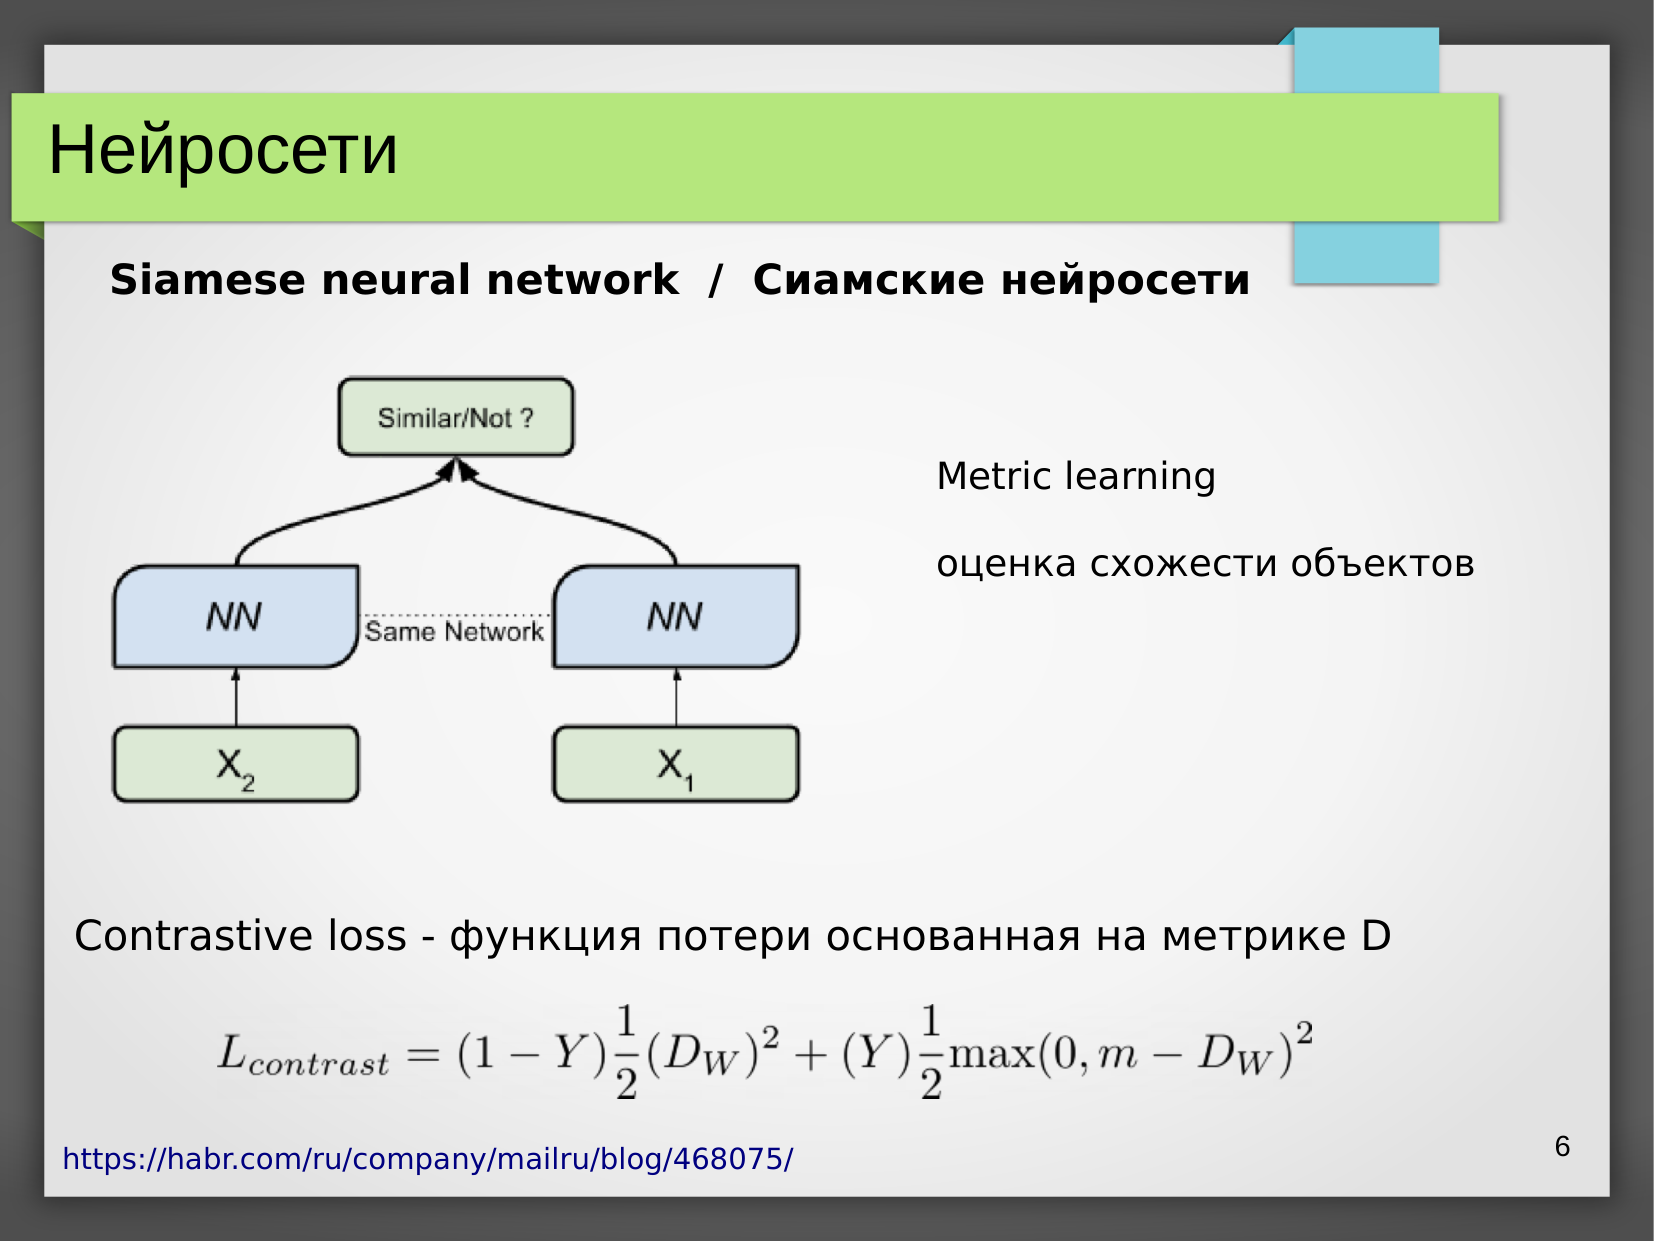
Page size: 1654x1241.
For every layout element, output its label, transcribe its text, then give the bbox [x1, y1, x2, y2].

text_box Contrastive loss - функция потери основанная на метрике D [59, 903, 1533, 969]
text_box https://habr.com/ru/company/mailru/blog/468075/ [47, 1134, 1018, 1193]
text_box Siamese neural network / Cиамские нейросети [94, 248, 1300, 319]
picture [0, 0, 1654, 1241]
title Нейросети [47, 96, 1536, 201]
text_box Metric learning оценка схожести объектов [921, 447, 1512, 674]
